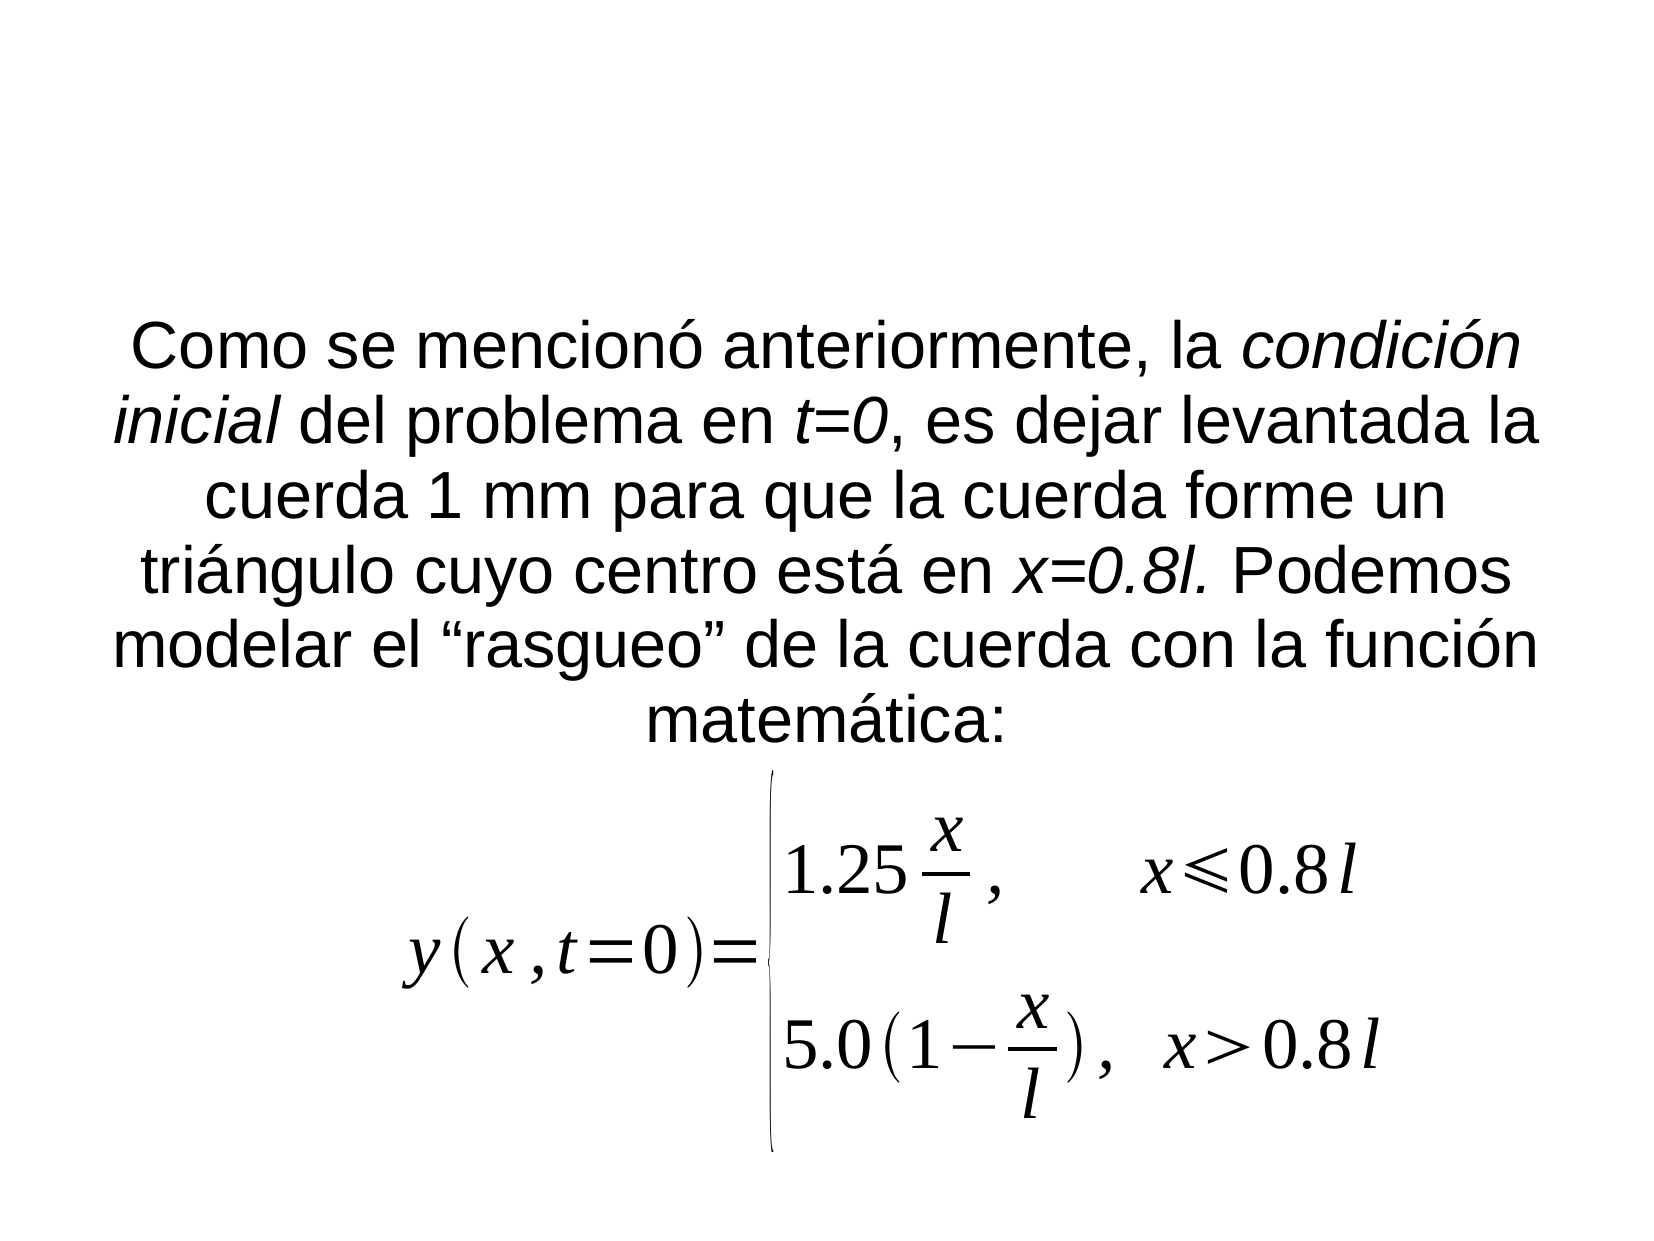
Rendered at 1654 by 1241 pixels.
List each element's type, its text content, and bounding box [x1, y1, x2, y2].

chart [392, 770, 1388, 1152]
subtitle Como se mencionó anteriormente, la condición inicial del problema en t=0, es dejar levantada la cuerda 1 mm para que la cuerda forme un triángulo cuyo centro está en x=0.8l. Podemos modelar el “rasgueo” de la cuerda con la función matemática: [82, 297, 1571, 768]
